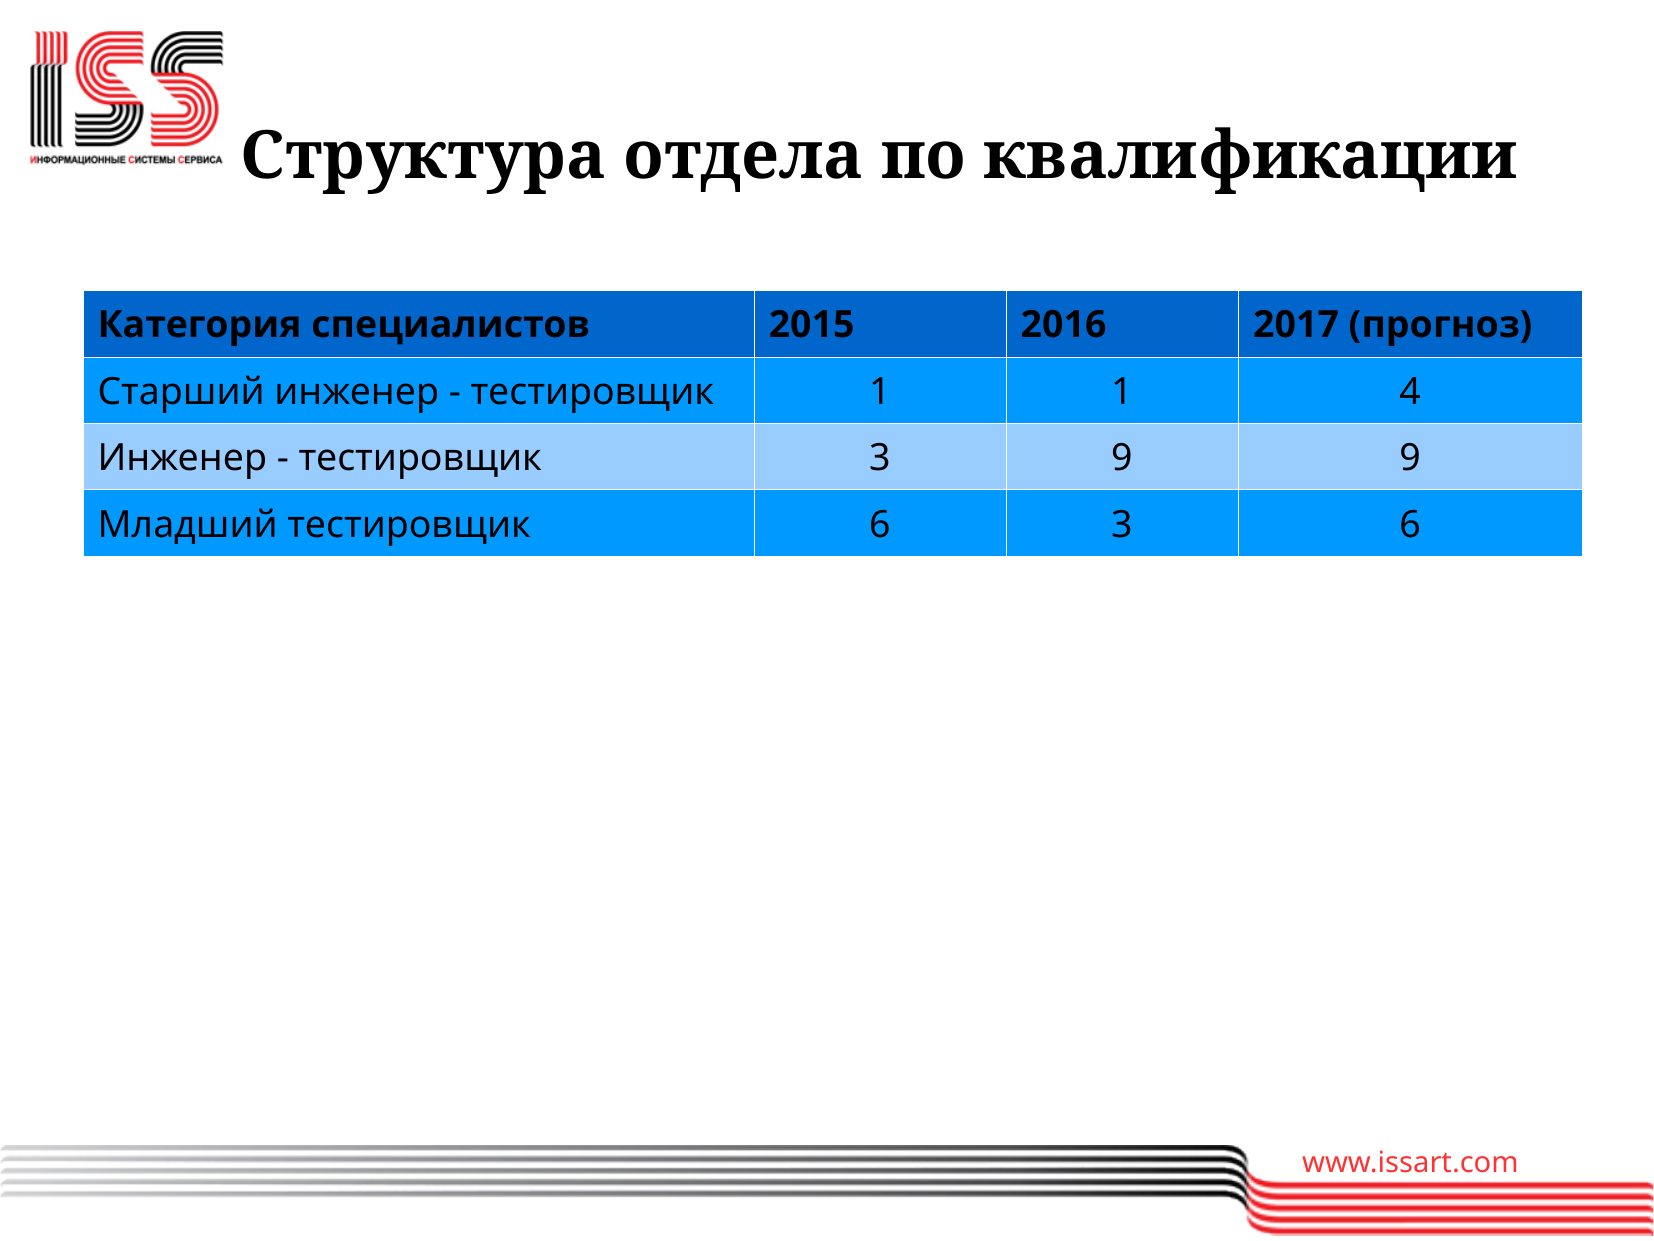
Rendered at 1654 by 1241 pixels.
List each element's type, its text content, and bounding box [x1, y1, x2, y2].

table_cell Младший тестировщик [84, 490, 754, 556]
table_cell Старший инженер - тестировщик [84, 358, 754, 423]
table_header 2015 [755, 291, 1006, 357]
table_cell 4 [1239, 358, 1582, 423]
table_header 2016 [1007, 291, 1238, 357]
picture [29, 31, 225, 166]
table_cell 9 [1239, 424, 1582, 489]
table_cell 6 [1239, 490, 1582, 556]
text_box www.issart.com [1287, 1133, 1619, 1184]
table_cell 3 [755, 424, 1006, 489]
title Структура отдела по квалификации [188, 49, 1571, 257]
table_cell 1 [1007, 358, 1238, 423]
table_cell Инженер - тестировщик [84, 424, 754, 489]
table_header Категория специалистов [84, 291, 754, 357]
table_cell 1 [755, 358, 1006, 423]
table_cell 6 [755, 490, 1006, 556]
table_header 2017 (прогноз) [1239, 291, 1582, 357]
table_cell 9 [1007, 424, 1238, 489]
picture [0, 1145, 1654, 1236]
table_cell 3 [1007, 490, 1238, 556]
